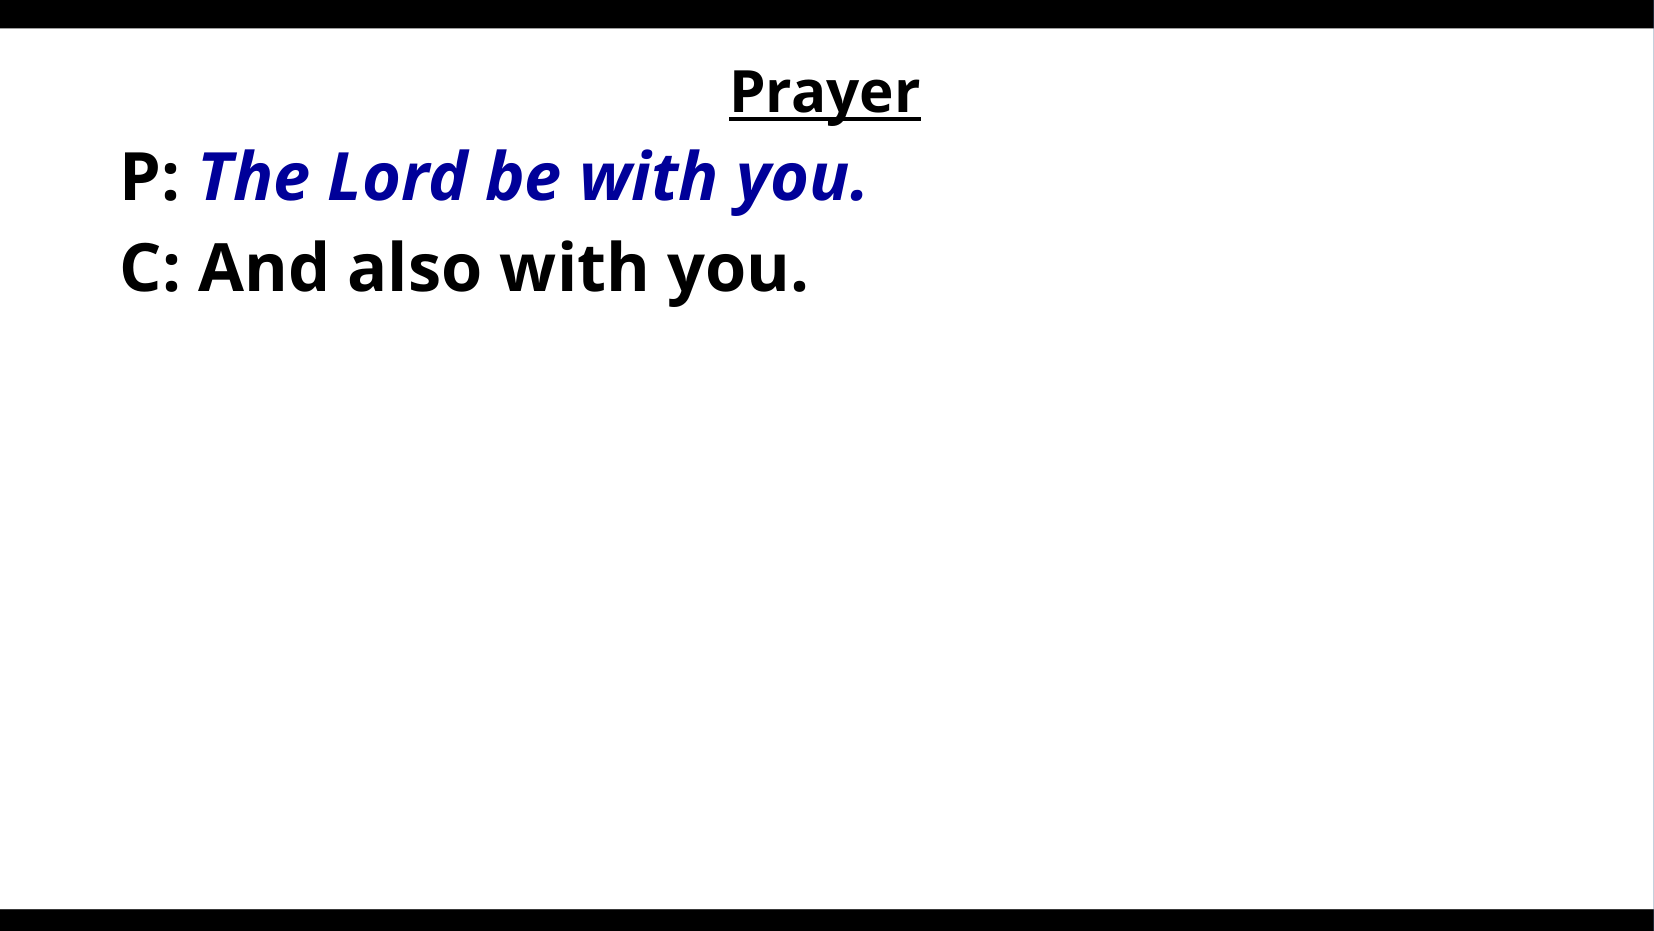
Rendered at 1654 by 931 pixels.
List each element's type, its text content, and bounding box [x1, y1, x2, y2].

text_box Prayer P: The Lord be with you. C: And also with you. [105, 42, 1546, 313]
picture [0, 0, 1654, 931]
